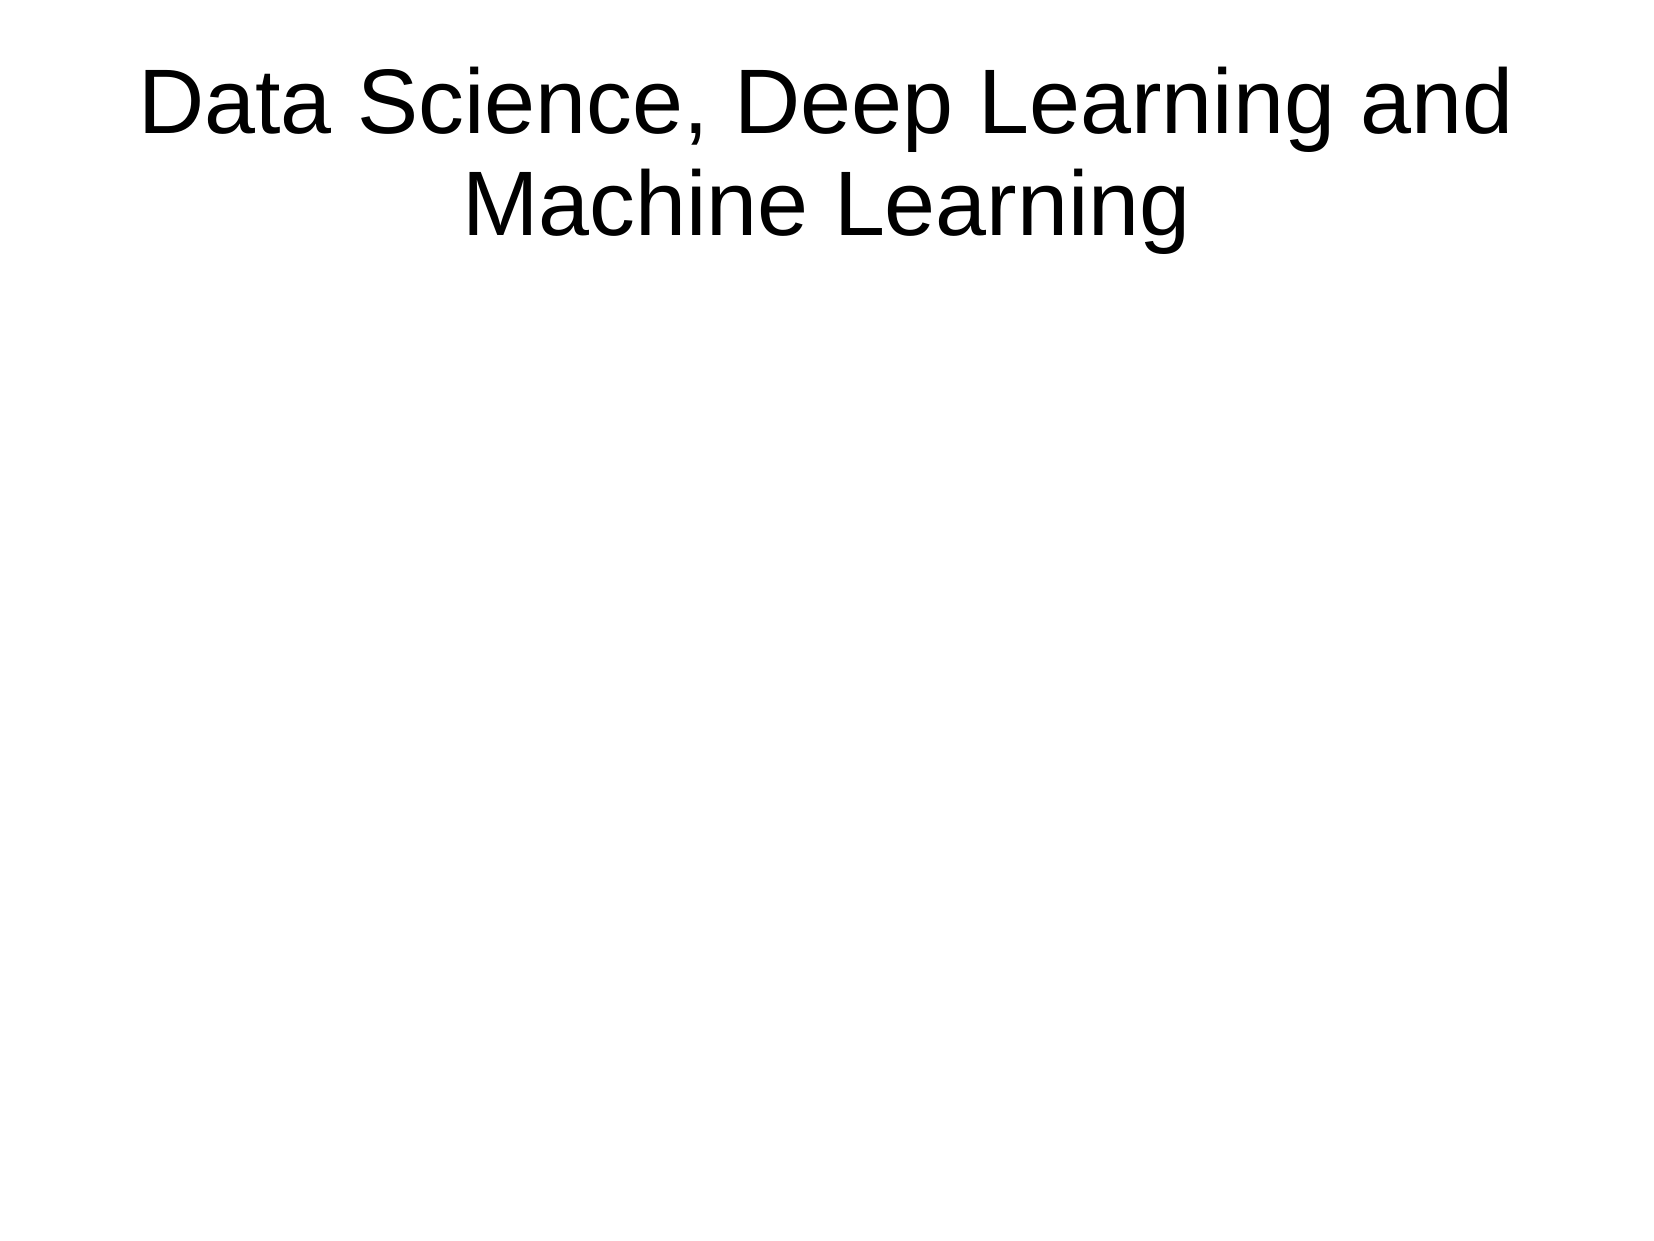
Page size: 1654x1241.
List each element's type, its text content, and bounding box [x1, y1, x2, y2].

title Data Science, Deep Learning and Machine Learning [82, 49, 1571, 257]
